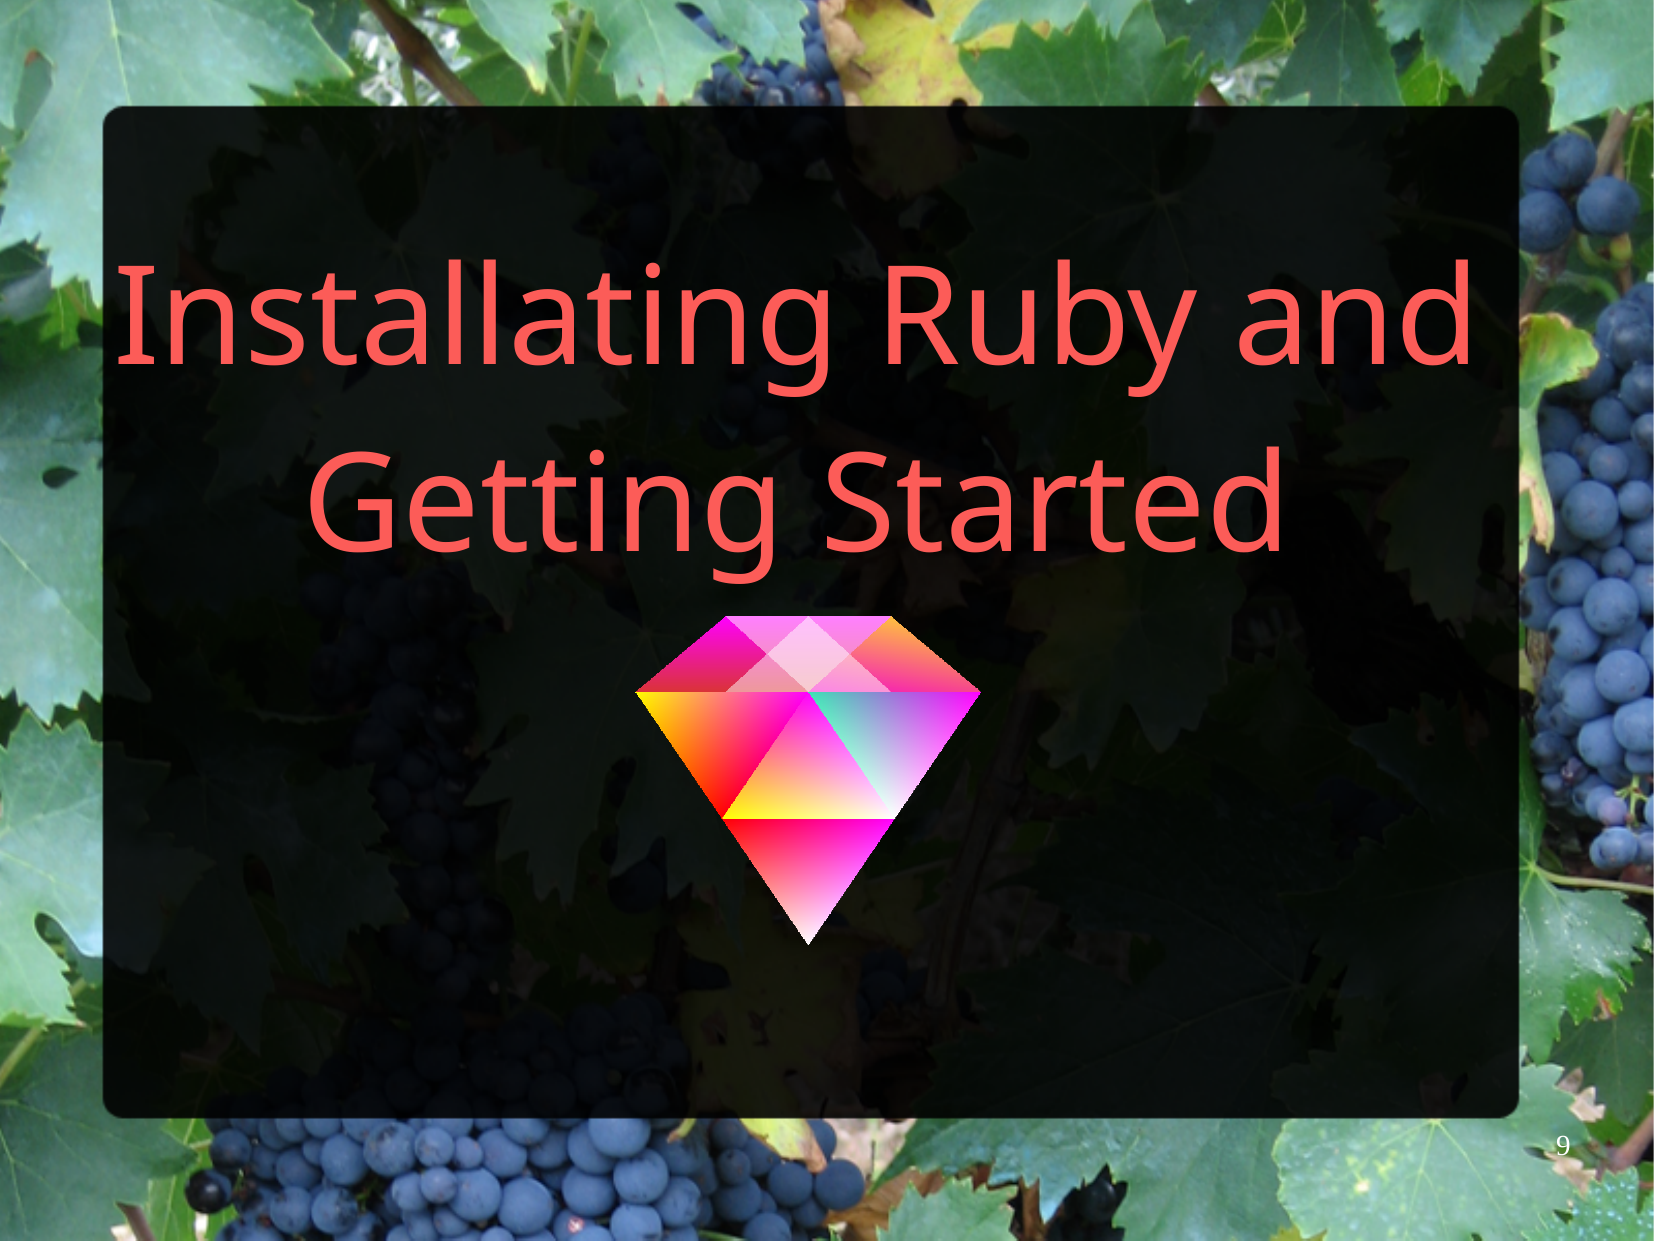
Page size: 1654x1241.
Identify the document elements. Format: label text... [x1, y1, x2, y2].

picture [0, 0, 1654, 1241]
title Installating Ruby and Getting Started [70, 193, 1524, 616]
